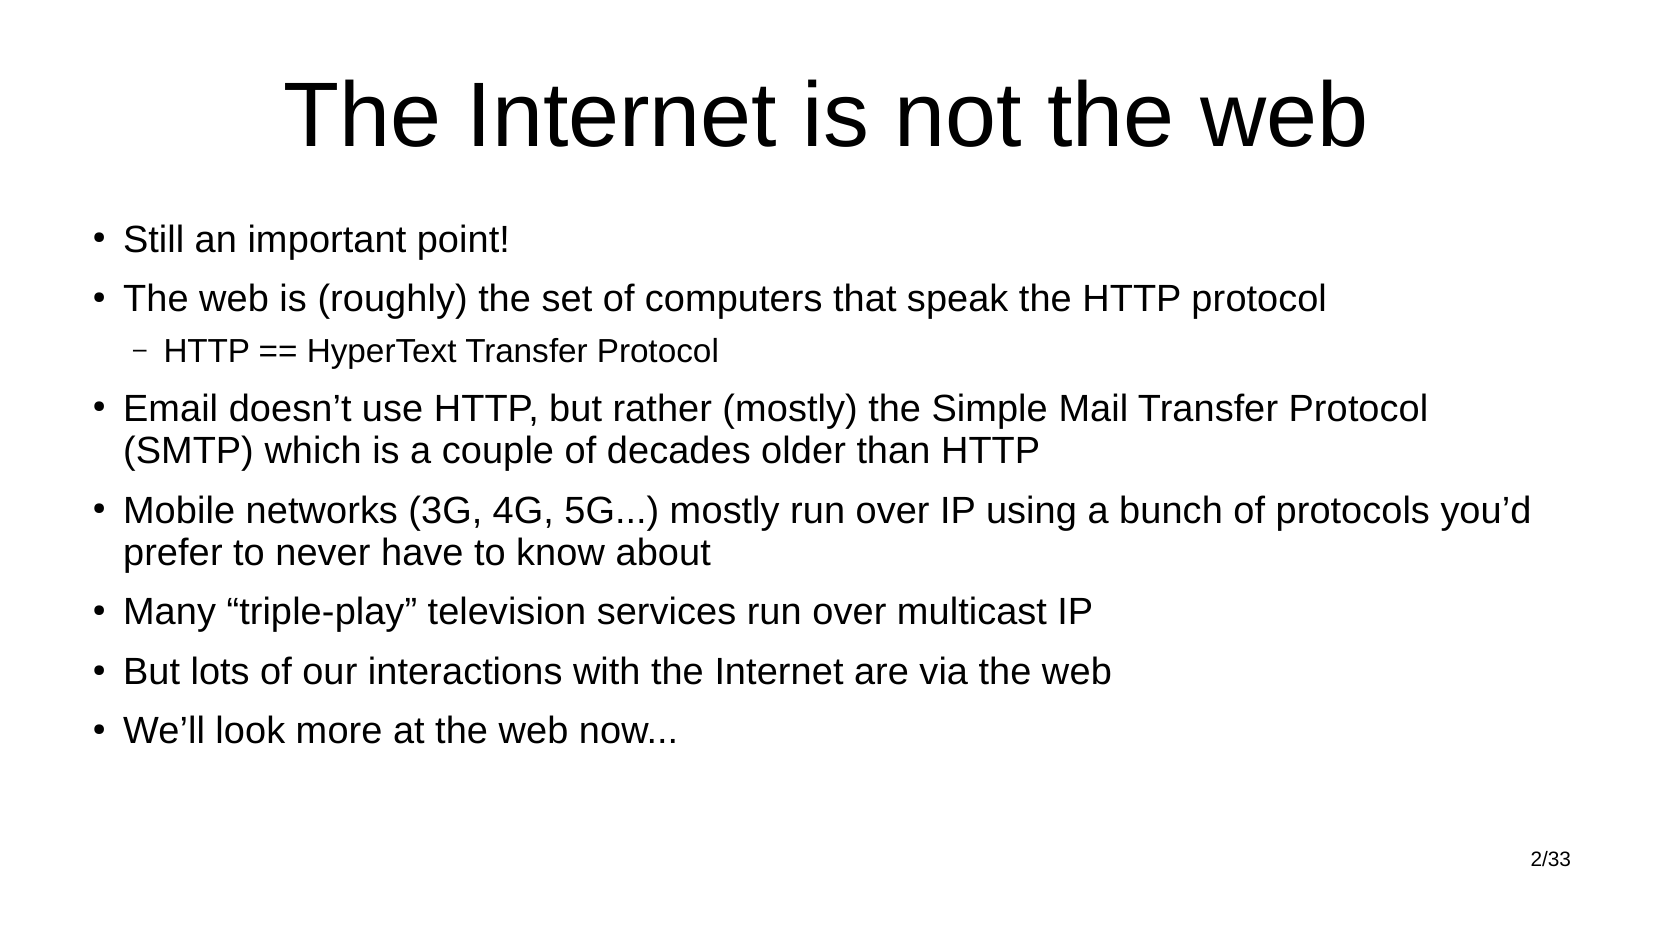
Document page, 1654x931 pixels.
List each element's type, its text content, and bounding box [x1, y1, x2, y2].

title The Internet is not the web [82, 37, 1571, 193]
list Still an important point! The web is (roughly) the set of computers that speak the HTTP protocol HTTP == HyperText Transfer Protocol Email doesn’t use HTTP, but rather (mostly) the Simple Mail Transfer Protocol (SMTP) which is a couple of decades older than HTTP Mobile networks (3G, 4G, 5G...) mostly run over IP using a bunch of protocols you’d prefer to never have to know about Many “triple-play” television services run over multicast IP But lots of our interactions with the Internet are via the web We’ll look more at the web now... [82, 217, 1571, 758]
